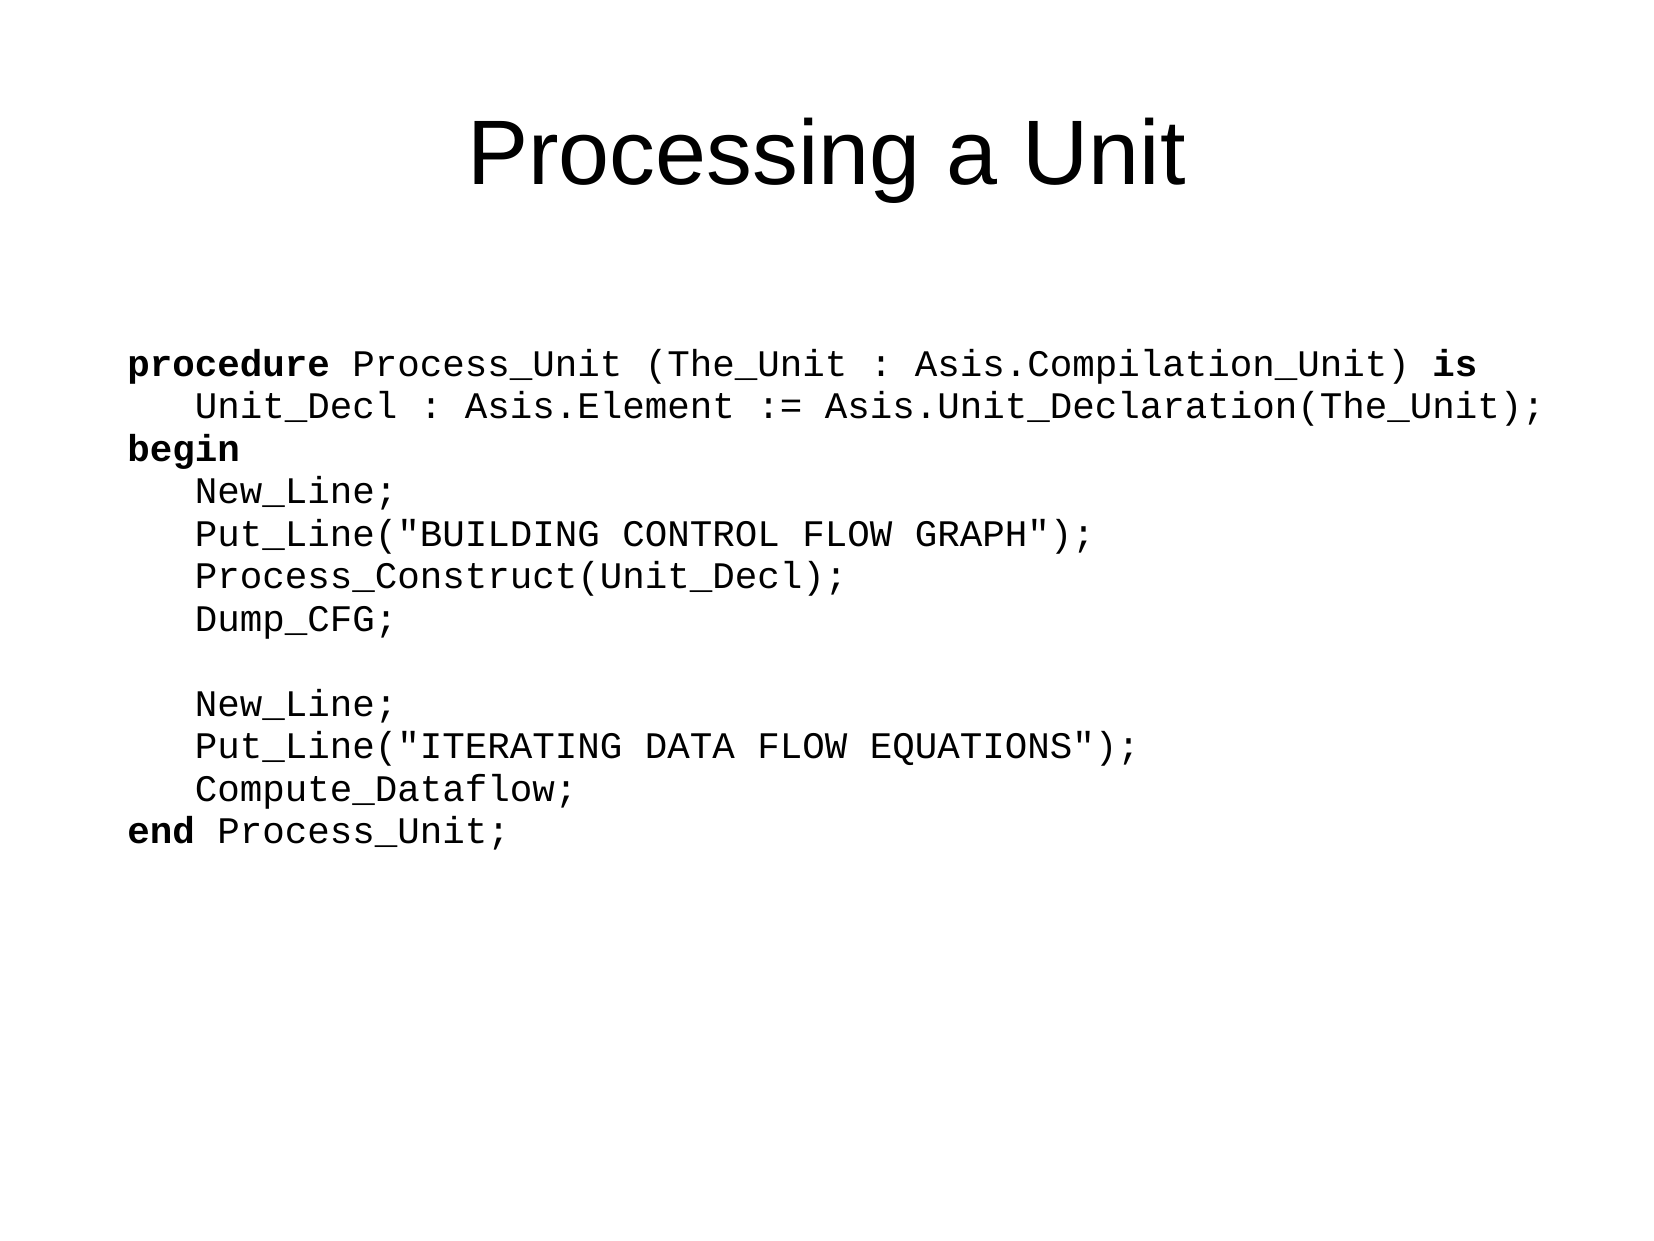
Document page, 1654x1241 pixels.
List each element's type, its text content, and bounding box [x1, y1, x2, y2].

title Processing a Unit [82, 49, 1571, 257]
text_box procedure Process_Unit (The_Unit : Asis.Compilation_Unit) is Unit_Decl : Asis.Element := Asis.Unit_Declaration(The_Unit); begin New_Line; Put_Line("BUILDING CONTROL FLOW GRAPH"); Process_Construct(Unit_Decl); Dump_CFG; New_Line; Put_Line("ITERATING DATA FLOW EQUATIONS"); Compute_Dataflow; end Process_Unit; [112, 337, 1576, 857]
